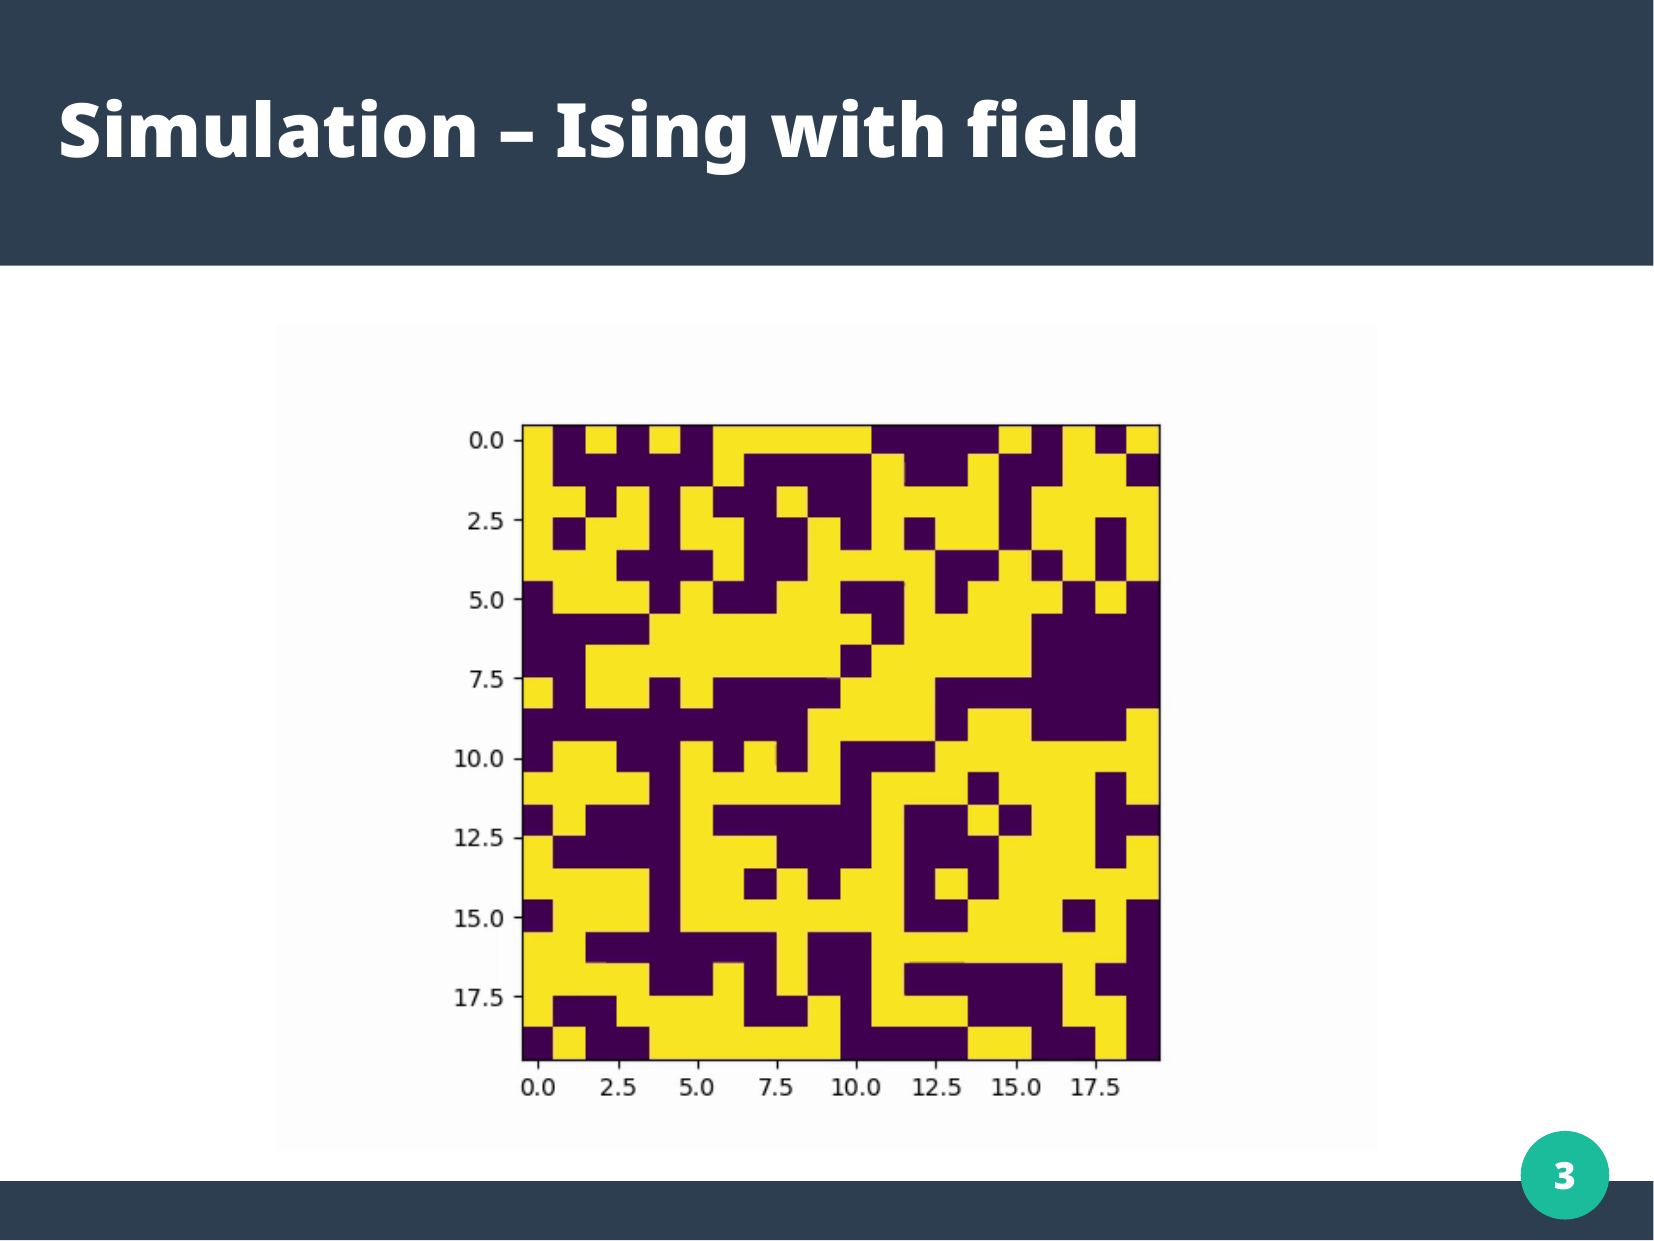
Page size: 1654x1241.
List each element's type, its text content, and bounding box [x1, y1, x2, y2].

text_box [275, 324, 1378, 1152]
title Simulation – Ising with field [59, 49, 1595, 207]
